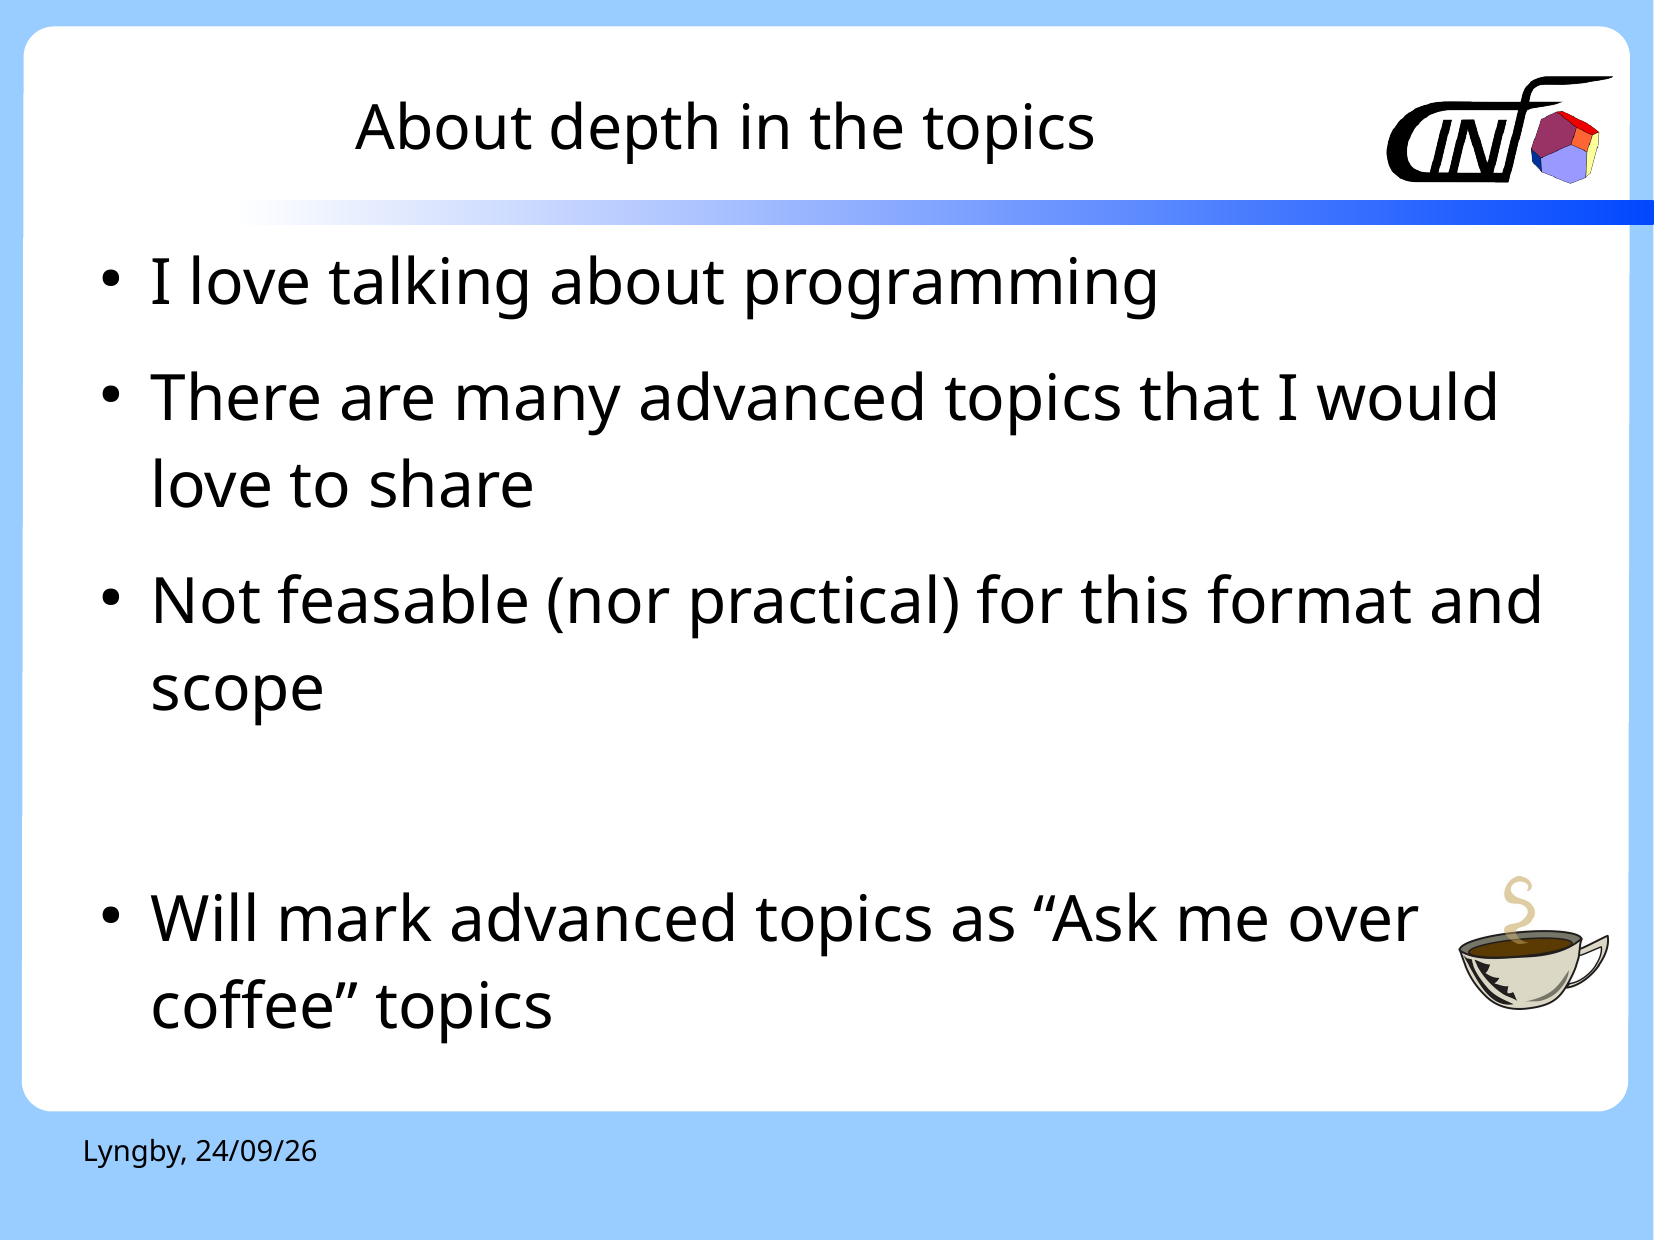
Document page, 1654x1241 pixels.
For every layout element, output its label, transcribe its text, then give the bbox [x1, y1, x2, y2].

picture [1458, 876, 1609, 1010]
text_box 1442 [956, 201, 961, 224]
list I love talking about programming There are many advanced topics that I would love to share Not feasable (nor practical) for this format and scope Will mark advanced topics as “Ask me over coffee” topics [82, 236, 1571, 1055]
picture [1386, 76, 1613, 184]
title About depth in the topics [82, 49, 1371, 201]
